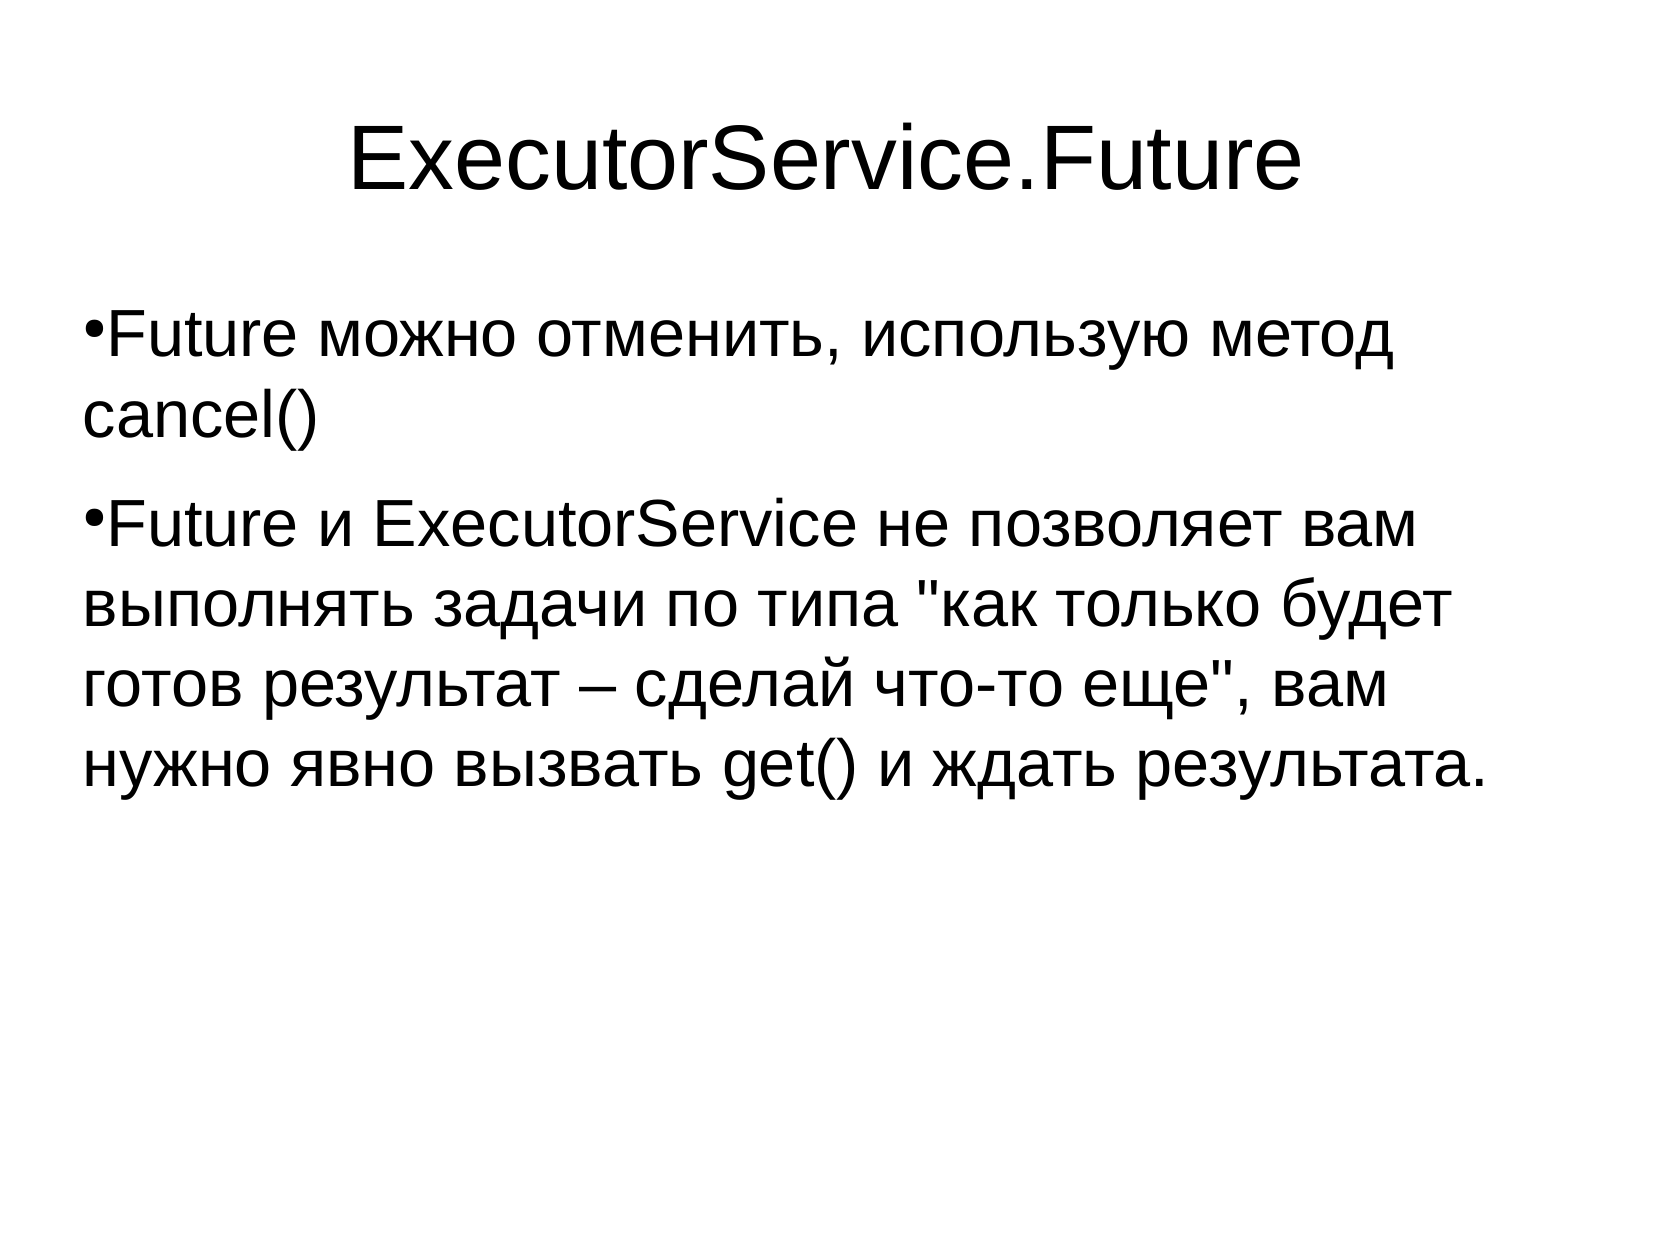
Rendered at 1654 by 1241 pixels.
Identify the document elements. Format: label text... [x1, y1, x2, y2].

title ExecutorService.Future [82, 49, 1571, 257]
list Future можно отменить, использую метод cancel() Future и ExecutorService не позволяет вам выполнять задачи по типа "как только будет готов результат – сделай что-то еще", вам нужно явно вызвать get() и ждать результата. [82, 290, 1571, 1010]
